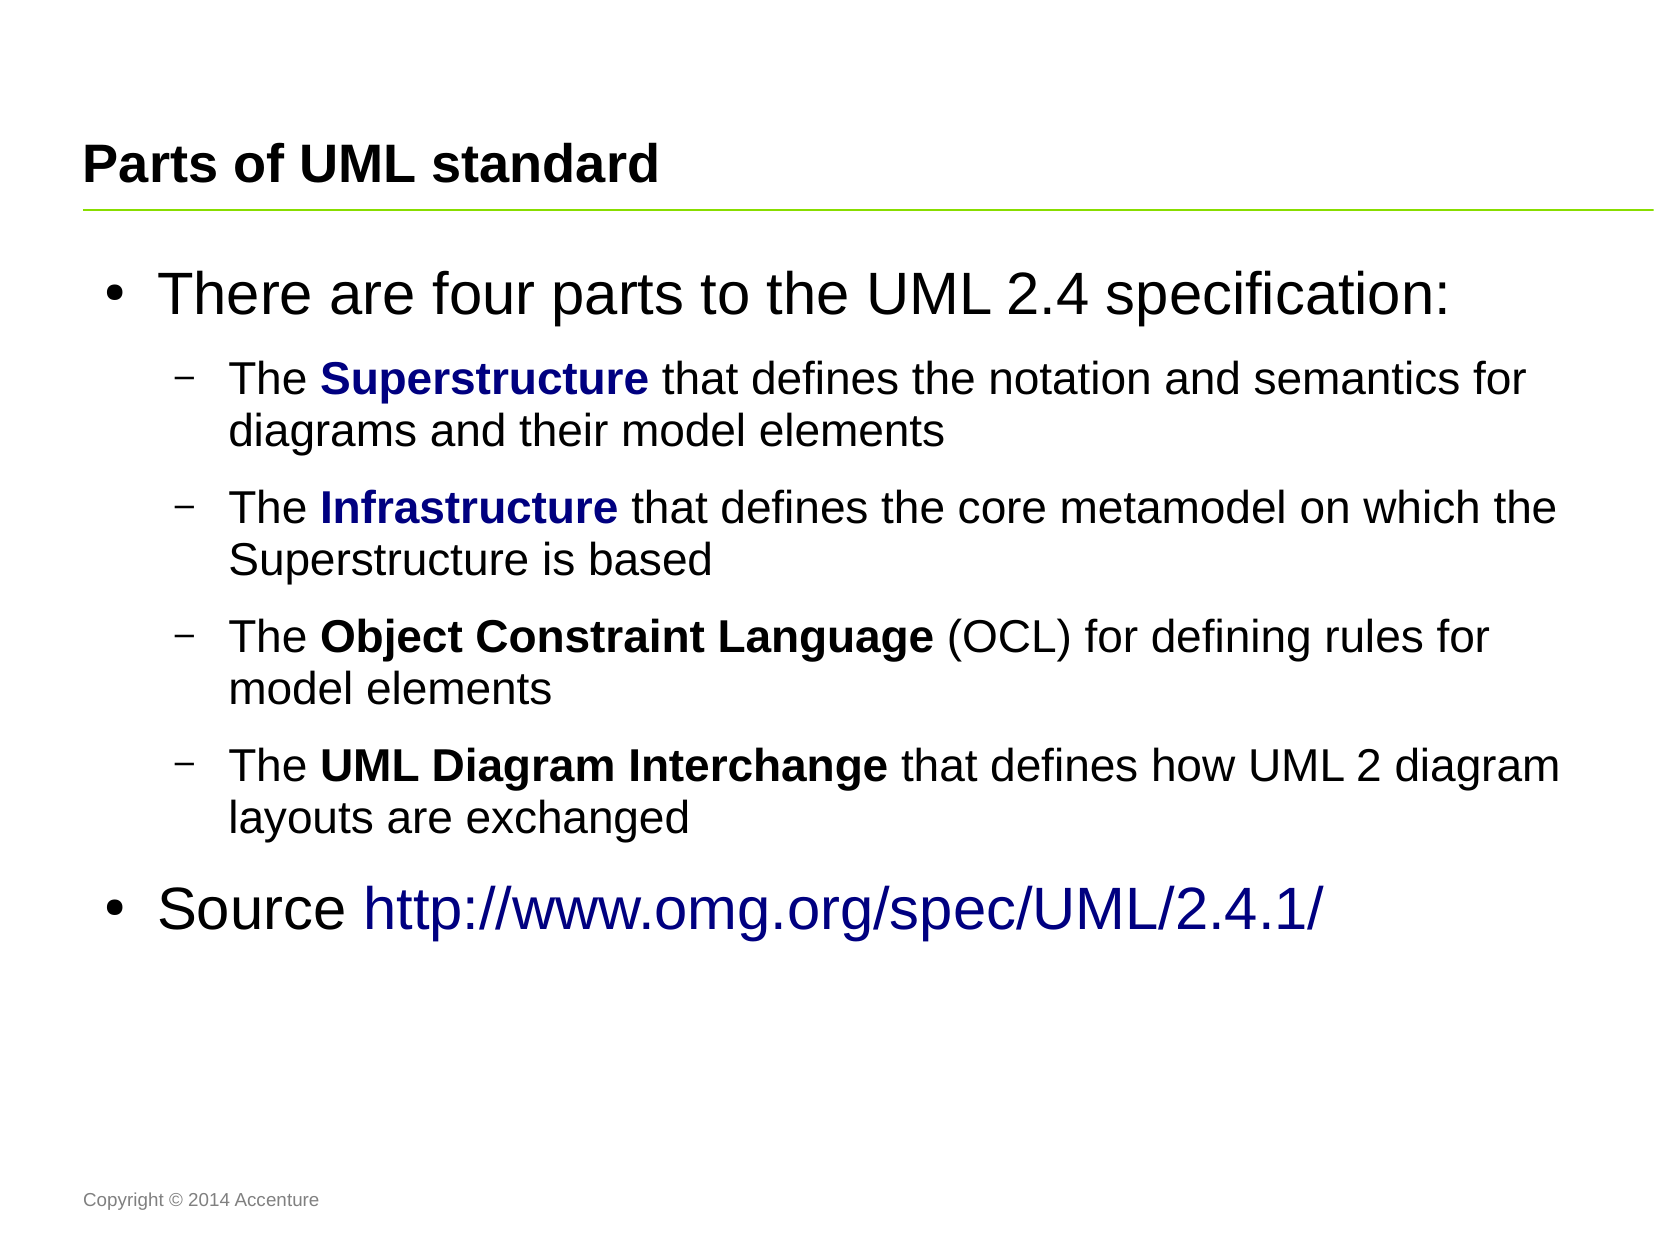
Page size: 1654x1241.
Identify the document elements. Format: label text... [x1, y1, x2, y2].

list There are four parts to the UML 2.4 specification: The Superstructure that defines the notation and semantics for diagrams and their model elements The Infrastructure that defines the core metamodel on which the Superstructure is based The Object Constraint Language (OCL) for defining rules for model elements The UML Diagram Interchange that defines how UML 2 diagram layouts are exchanged Source http://www.omg.org/spec/UML/2.4.1/ [86, 260, 1576, 1170]
title Parts of UML standard [82, 90, 1571, 237]
